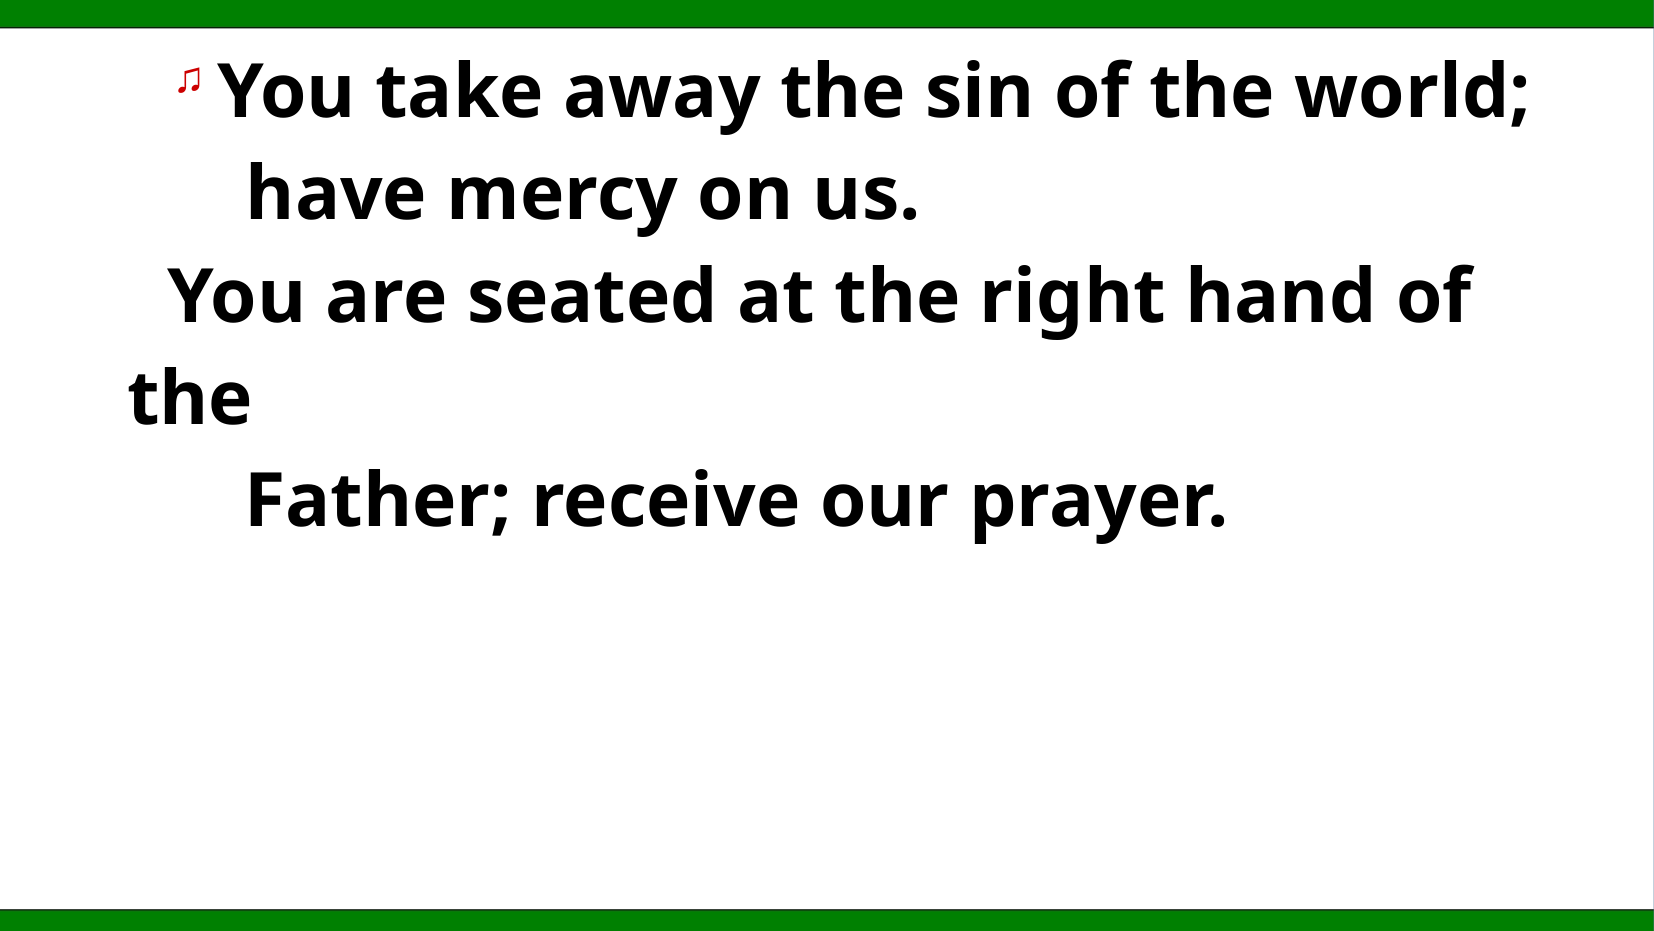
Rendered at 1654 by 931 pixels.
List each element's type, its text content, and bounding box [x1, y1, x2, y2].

text_box ♫ You take away the sin of the world; have mercy on us. You are seated at the right hand of the Father; receive our prayer. [75, 30, 1591, 466]
picture [0, 0, 1654, 931]
